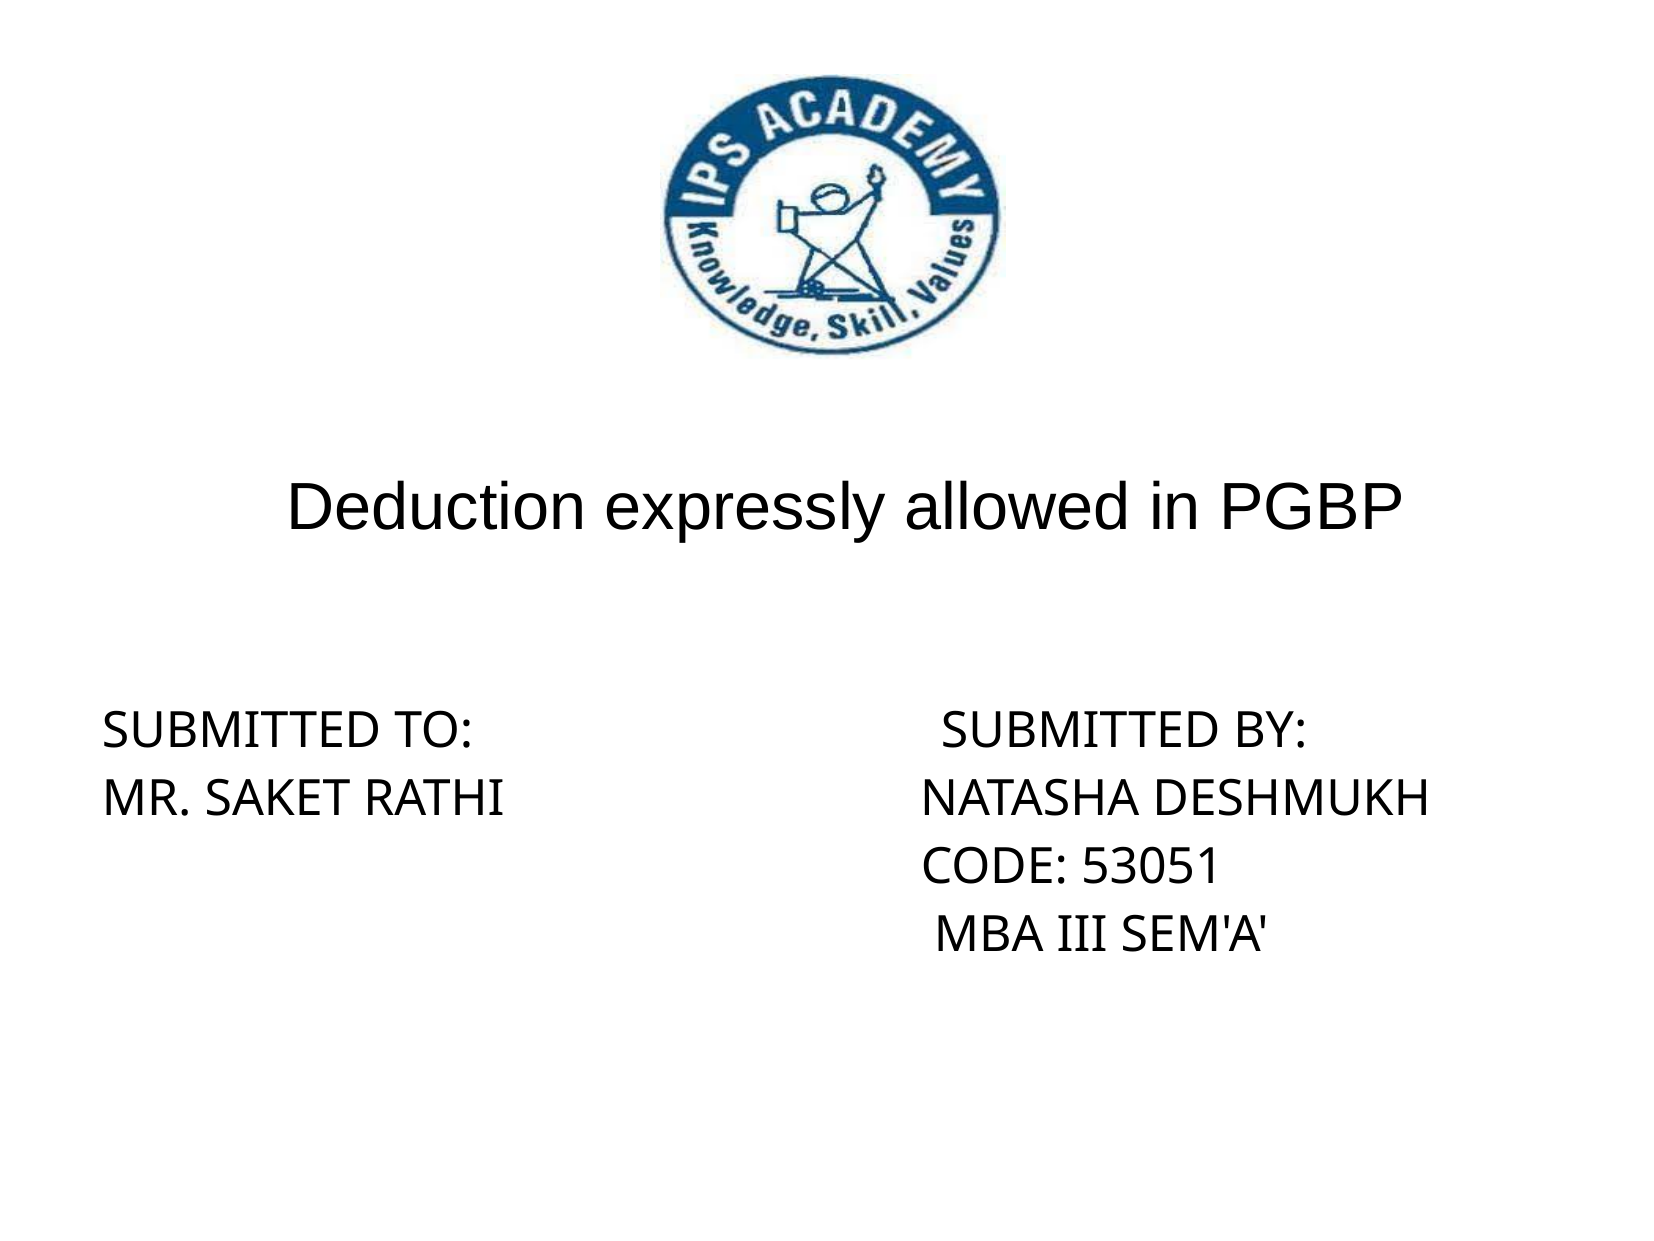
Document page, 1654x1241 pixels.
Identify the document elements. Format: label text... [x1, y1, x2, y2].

subtitle Deduction expressly allowed in PGBP SUBMITTED TO: SUBMITTED BY: MR. SAKET RATHI NATASHA DESHMUKH CODE: 53051 MBA III SEM'A' [101, 23, 1591, 1159]
